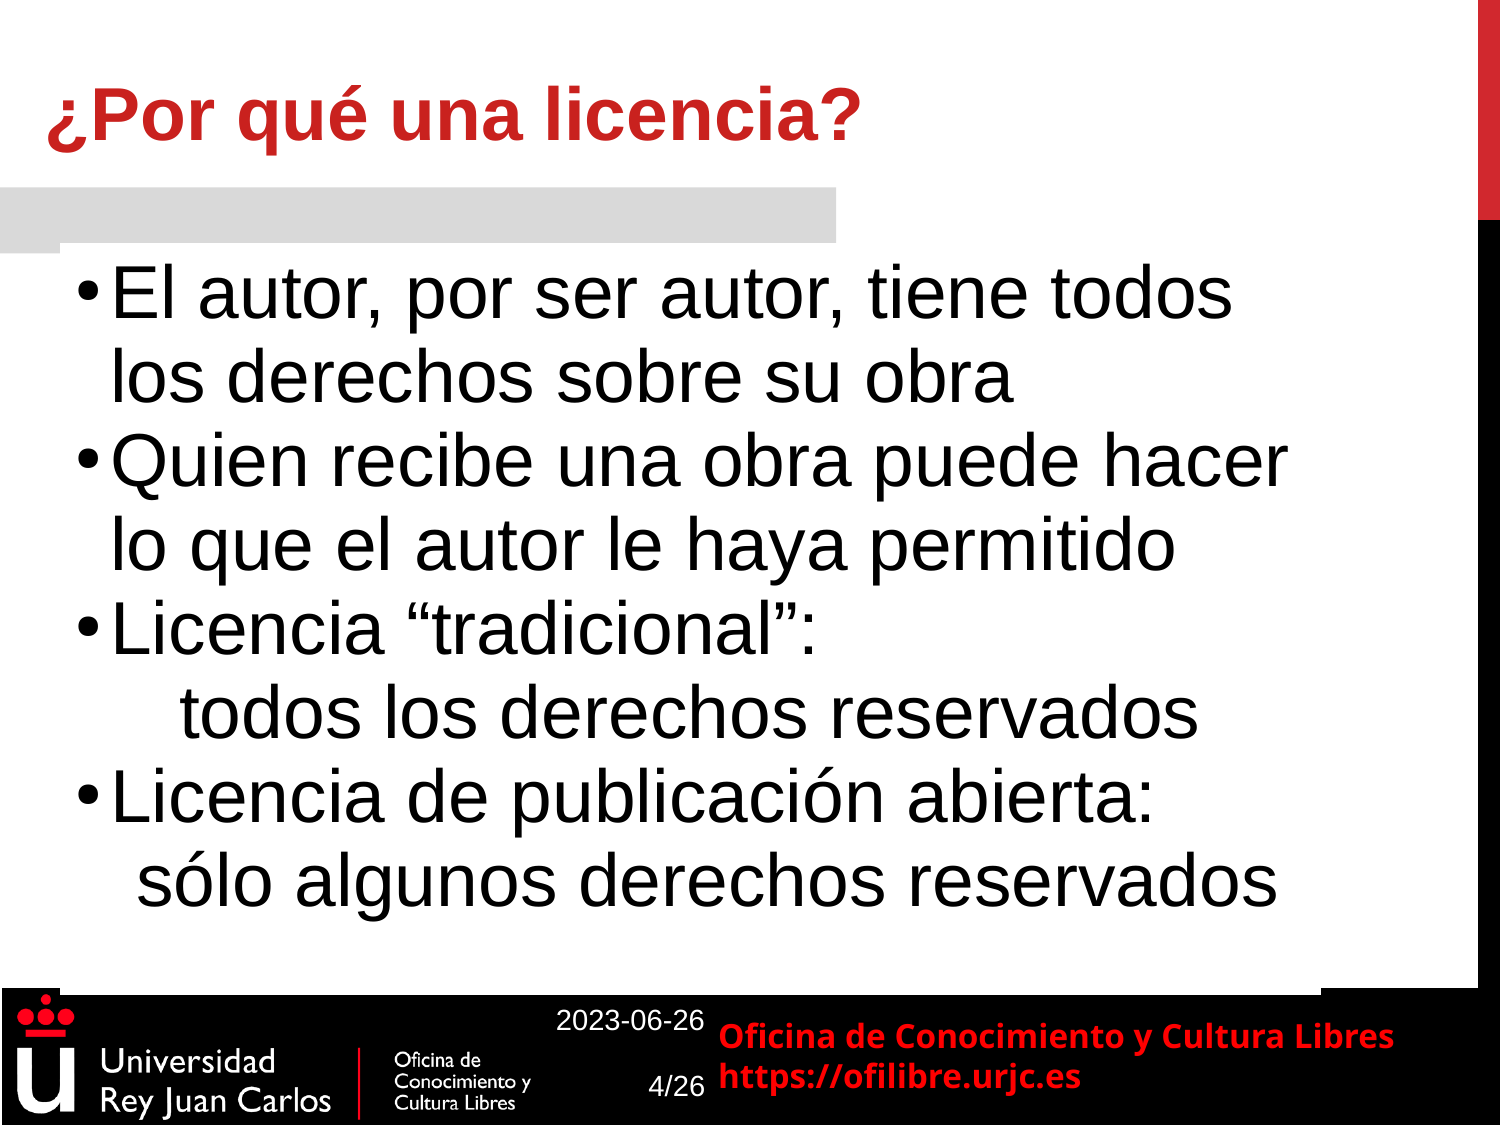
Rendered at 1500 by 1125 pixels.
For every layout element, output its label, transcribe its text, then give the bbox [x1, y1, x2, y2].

picture [17, 994, 531, 1120]
text_box El autor, por ser autor, tiene todos los derechos sobre su obra Quien recibe una obra puede hacer lo que el autor le haya permitido Licencia “tradicional”: todos los derechos reservados Licencia de publicación abierta: sólo algunos derechos reservados [60, 243, 1321, 995]
title [75, 7, 1425, 196]
text_box ¿Por qué una licencia? [30, 64, 1306, 248]
